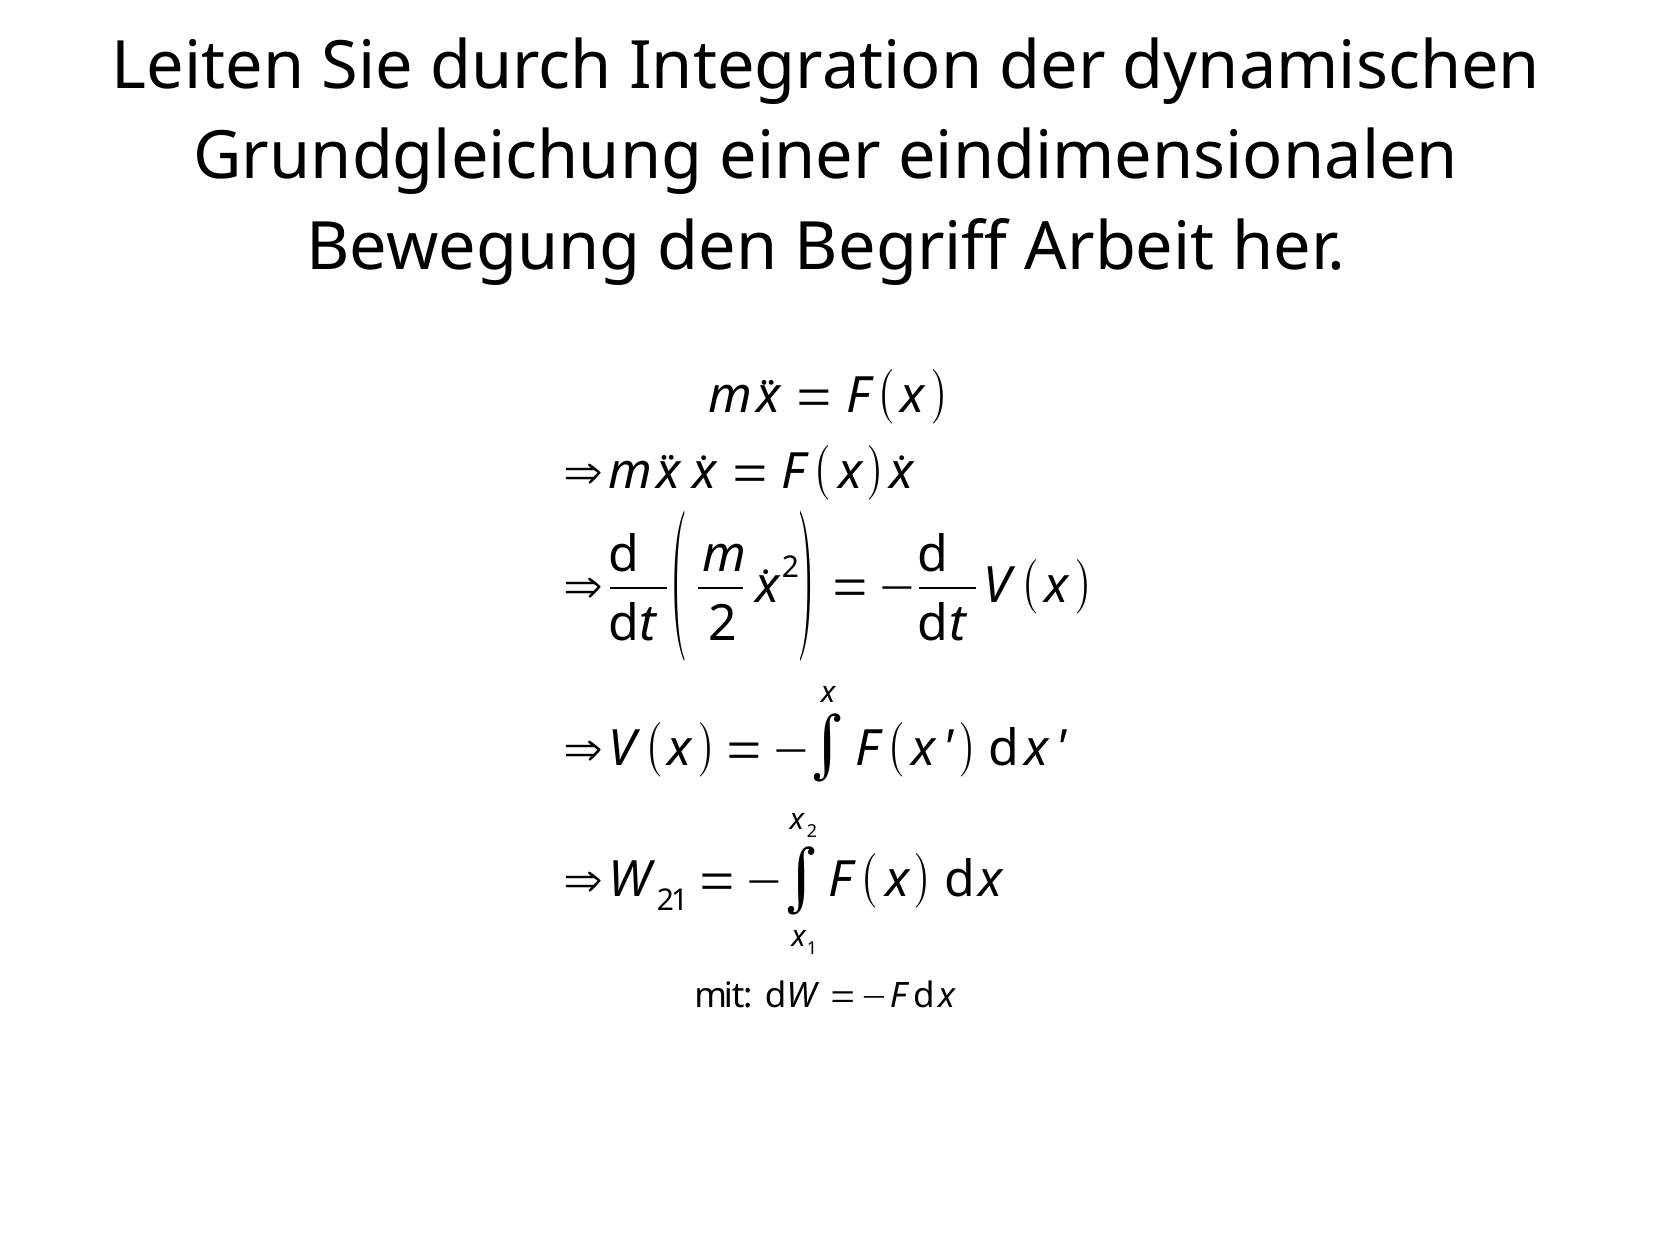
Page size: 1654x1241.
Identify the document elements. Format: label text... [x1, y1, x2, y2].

title Leiten Sie durch Integration der dynamischen Grundgleichung einer eindimensionalen Bewegung den Begriff Arbeit her. [82, 19, 1571, 287]
chart [556, 365, 1097, 1017]
